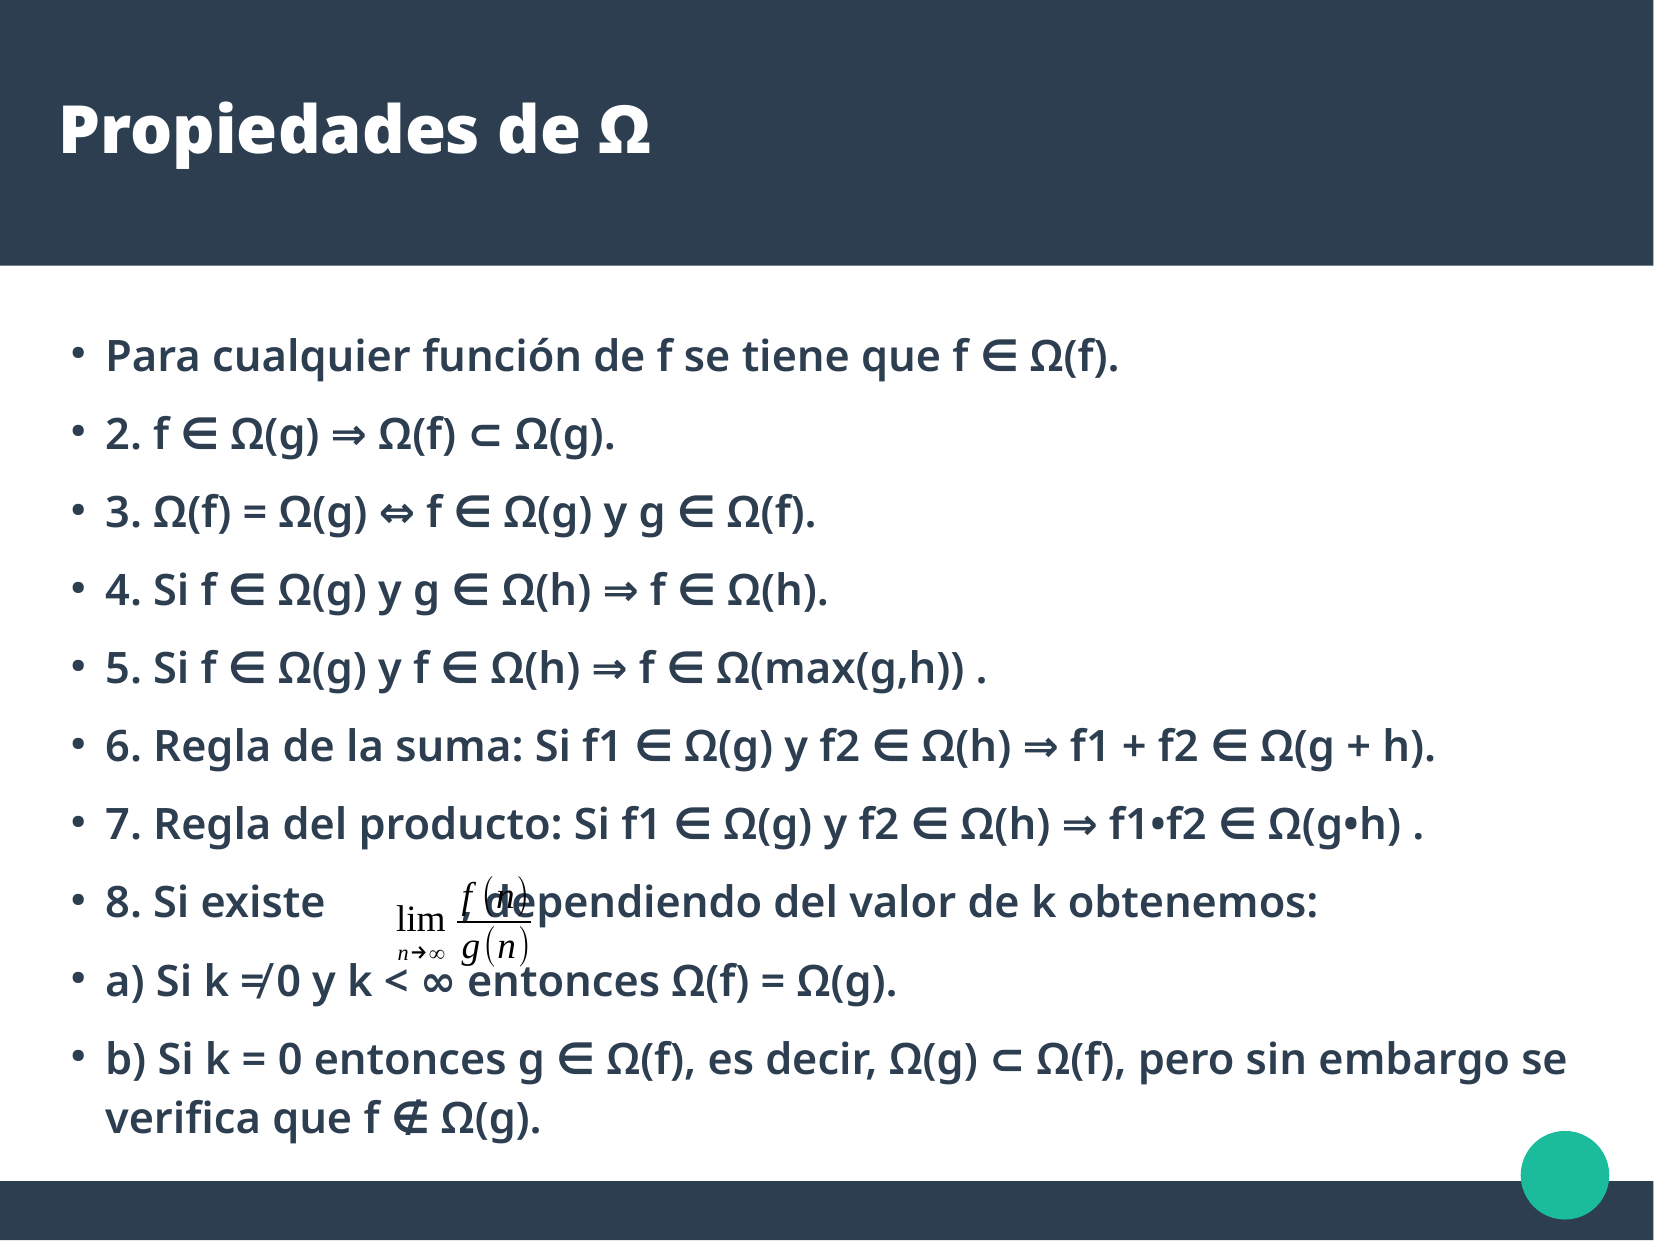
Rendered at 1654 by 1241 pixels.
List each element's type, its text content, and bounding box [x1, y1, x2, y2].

title Propiedades de Ω [59, 49, 1595, 207]
list Para cualquier función de f se tiene que f ∈ Ω(f). 2. f ∈ Ω(g) ⇒ Ω(f) ⊂ Ω(g). 3. Ω(f) = Ω(g) ⇔ f ∈ Ω(g) y g ∈ Ω(f). 4. Si f ∈ Ω(g) y g ∈ Ω(h) ⇒ f ∈ Ω(h). 5. Si f ∈ Ω(g) y f ∈ Ω(h) ⇒ f ∈ Ω(max(g,h)) . 6. Regla de la suma: Si f1 ∈ Ω(g) y f2 ∈ Ω(h) ⇒ f1 + f2 ∈ Ω(g + h). 7. Regla del producto: Si f1 ∈ Ω(g) y f2 ∈ Ω(h) ⇒ f1•f2 ∈ Ω(g•h) . 8. Si existe , dependiendo del valor de k obtenemos: a) Si k ≠ 0 y k < ∞ entonces Ω(f) = Ω(g). b) Si k = 0 entonces g ∈ Ω(f), es decir, Ω(g) ⊂ Ω(f), pero sin embargo se verifica que f ∉ Ω(g). [59, 324, 1595, 1152]
chart [389, 874, 540, 970]
